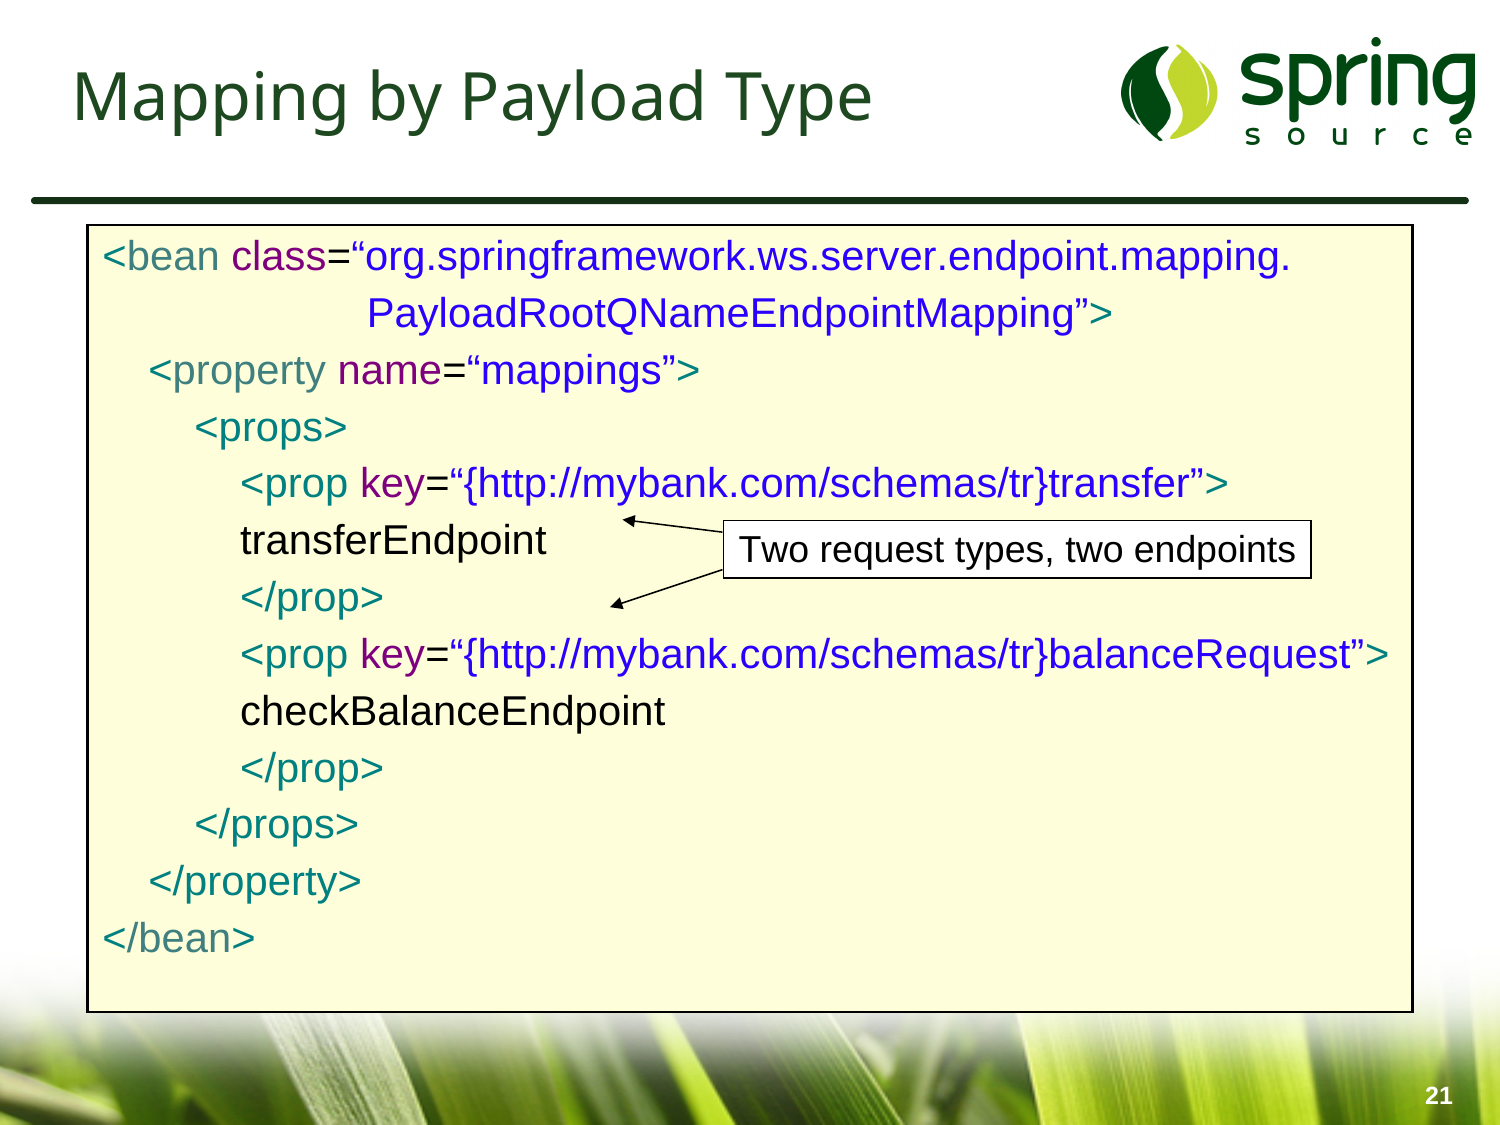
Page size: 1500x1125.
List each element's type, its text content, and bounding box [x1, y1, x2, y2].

title Mapping by Payload Type [56, 13, 1089, 176]
picture [0, 944, 1500, 1125]
text_box <bean class=“org.springframework.ws.server.endpoint.mapping. PayloadRootQNameEndpointMapping”> <property name=“mappings”> <props> <prop key=“{http://mybank.com/schemas/tr}transfer”> transferEndpoint </prop> <prop key=“{http://mybank.com/schemas/tr}balanceRequest”> checkBalanceEndpoint </prop> </props> </property> </bean> [87, 224, 1413, 1013]
text_box Two request types, two endpoints [723, 520, 1312, 578]
picture [1121, 37, 1475, 145]
